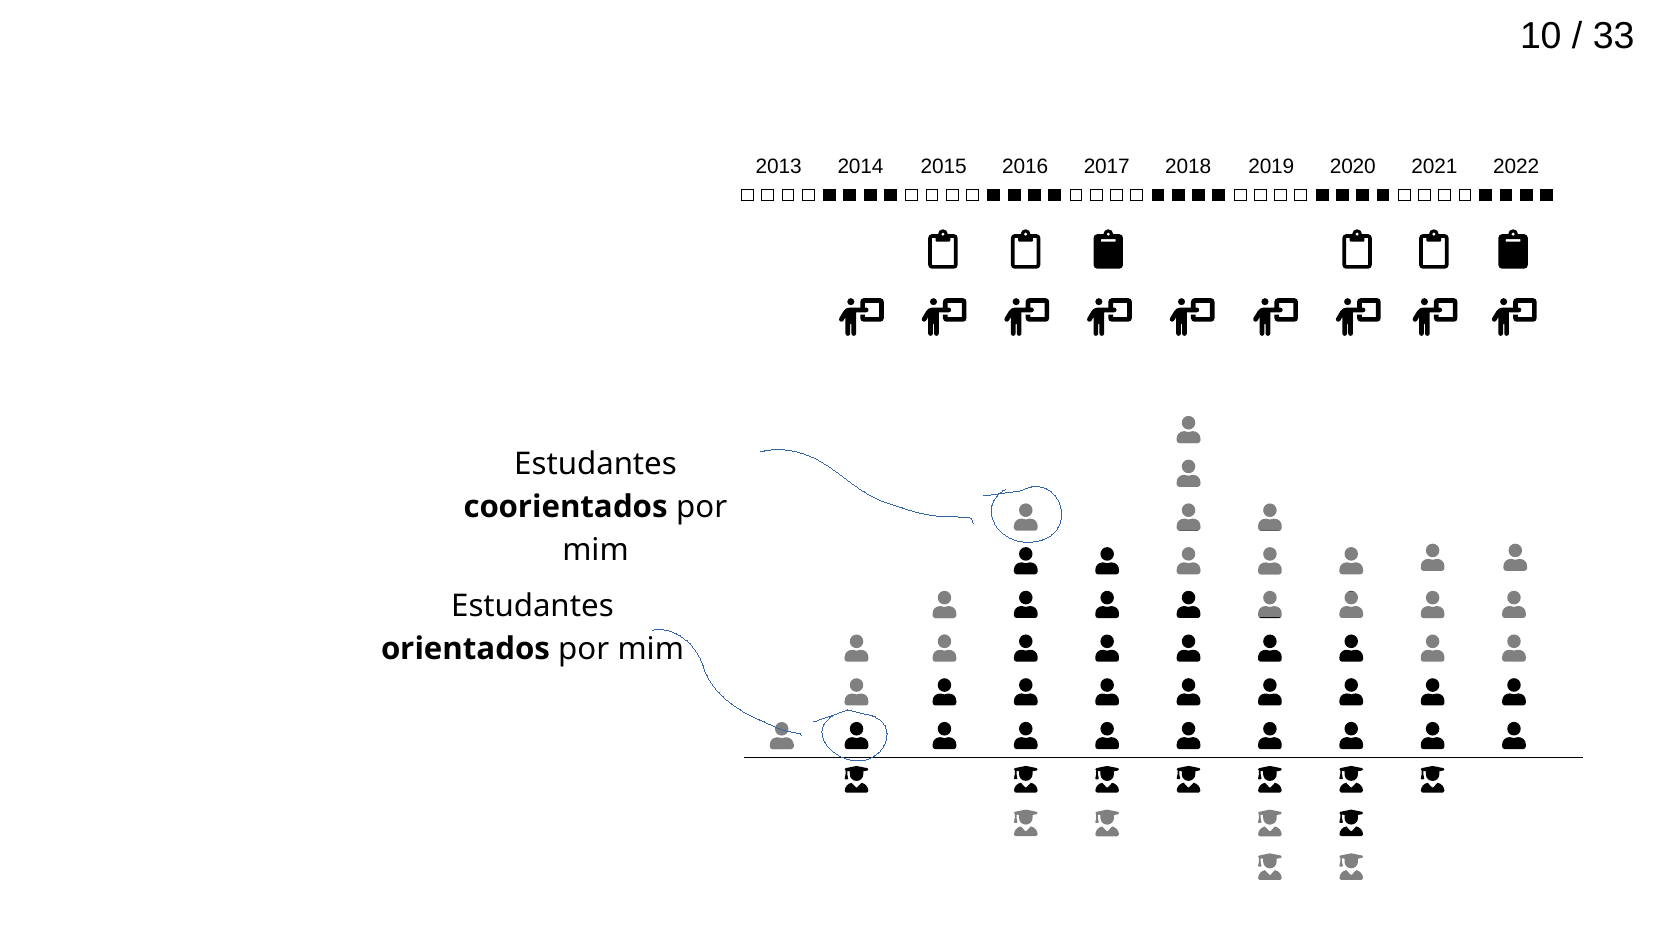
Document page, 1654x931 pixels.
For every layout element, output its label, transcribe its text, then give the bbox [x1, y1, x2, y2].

text_box [1520, 189, 1533, 201]
text_box [946, 189, 959, 201]
picture [1013, 547, 1038, 575]
picture [932, 678, 957, 706]
picture [1010, 229, 1041, 269]
picture [1339, 721, 1364, 750]
picture [1258, 678, 1282, 706]
picture [1419, 229, 1449, 269]
text_box [844, 633, 871, 663]
picture [1167, 298, 1215, 336]
picture [844, 721, 869, 750]
text_box [1479, 189, 1492, 201]
picture [1176, 721, 1201, 750]
picture [1176, 678, 1201, 706]
text_box [905, 189, 918, 201]
picture [836, 298, 884, 336]
text_box [1420, 590, 1446, 619]
text_box [1257, 545, 1284, 575]
text_box [1377, 189, 1389, 201]
picture [1420, 678, 1445, 706]
text_box [1502, 542, 1529, 572]
text_box Estudantes coorientados por mim [448, 434, 816, 520]
text_box [1420, 542, 1446, 572]
picture [1342, 229, 1372, 269]
picture [1013, 590, 1038, 618]
text_box [823, 189, 836, 201]
text_box [1028, 189, 1041, 201]
picture [1250, 298, 1299, 336]
text_box [966, 189, 979, 201]
text_box [1212, 189, 1225, 201]
picture [1095, 766, 1119, 793]
text_box [931, 634, 958, 664]
text_box 2015 [905, 147, 982, 186]
text_box [1013, 808, 1040, 838]
text_box [802, 189, 815, 201]
text_box [1459, 189, 1471, 201]
picture [1095, 678, 1119, 706]
picture [1013, 721, 1038, 750]
text_box [1257, 808, 1284, 838]
text_box [1093, 808, 1120, 838]
text_box [741, 189, 754, 201]
text_box [1192, 189, 1205, 201]
picture [1258, 634, 1282, 662]
picture [1339, 765, 1364, 793]
text_box [1356, 189, 1369, 201]
text_box [1294, 189, 1307, 201]
picture [1339, 809, 1364, 837]
picture [1410, 298, 1458, 336]
text_box 2017 [1068, 147, 1145, 186]
picture [1001, 298, 1050, 336]
text_box 2019 [1233, 147, 1310, 186]
picture [1013, 634, 1038, 662]
picture [1095, 721, 1119, 750]
text_box [1316, 189, 1329, 201]
text_box 2022 [1478, 147, 1555, 186]
text_box 2021 [1396, 147, 1473, 186]
text_box [843, 189, 856, 201]
text_box [1418, 189, 1431, 201]
picture [1420, 721, 1445, 750]
picture [1013, 765, 1038, 793]
picture [1489, 298, 1537, 336]
text_box 2020 [1315, 147, 1391, 186]
text_box [782, 189, 794, 201]
picture [1258, 766, 1282, 793]
picture [1502, 678, 1526, 706]
picture [1339, 678, 1364, 706]
text_box [1130, 189, 1143, 201]
text_box [761, 189, 774, 201]
text_box [1254, 189, 1267, 201]
text_box [1172, 189, 1185, 201]
text_box [1540, 189, 1553, 201]
text_box 2013 [740, 147, 817, 186]
picture [1502, 721, 1526, 750]
text_box [987, 189, 1000, 201]
text_box [1174, 458, 1201, 488]
picture [1013, 678, 1038, 706]
picture [1339, 634, 1364, 662]
text_box [1174, 414, 1201, 444]
text_box [1420, 634, 1446, 663]
picture [1176, 634, 1201, 662]
picture [928, 229, 958, 269]
text_box [884, 189, 897, 201]
text_box [1338, 852, 1365, 882]
picture [1095, 590, 1119, 619]
picture [1420, 766, 1445, 793]
text_box [1398, 189, 1411, 201]
text_box [1234, 189, 1247, 201]
text_box 2018 [1150, 147, 1227, 186]
text_box [1257, 501, 1284, 531]
text_box [926, 189, 938, 201]
text_box [1257, 588, 1284, 618]
text_box [844, 677, 871, 707]
text_box [767, 720, 794, 750]
picture [1176, 590, 1201, 618]
picture [1258, 721, 1282, 750]
picture [1498, 229, 1528, 269]
picture [844, 766, 869, 793]
text_box [1500, 189, 1512, 201]
text_box [1438, 189, 1451, 201]
picture [932, 721, 957, 750]
text_box [1501, 634, 1528, 663]
picture [1095, 547, 1119, 575]
text_box [1013, 502, 1040, 532]
text_box [1174, 501, 1201, 531]
text_box <number> / 33 [1375, 0, 1654, 71]
text_box [931, 589, 958, 619]
picture [1093, 229, 1124, 269]
text_box 2016 [987, 147, 1064, 186]
text_box [864, 189, 877, 201]
text_box [1110, 189, 1123, 201]
text_box [1090, 189, 1103, 201]
text_box [1274, 189, 1287, 201]
picture [1176, 765, 1201, 793]
text_box [1336, 189, 1349, 201]
text_box Estudantes orientados por mim [366, 575, 733, 662]
picture [1095, 634, 1119, 662]
picture [1333, 298, 1381, 336]
text_box [1338, 591, 1365, 621]
text_box [1501, 590, 1528, 619]
text_box [1070, 189, 1082, 201]
picture [919, 298, 967, 336]
text_box [1338, 547, 1365, 576]
text_box 2014 [822, 147, 899, 186]
text_box [1257, 851, 1284, 880]
text_box [1048, 189, 1061, 201]
text_box [1152, 189, 1164, 201]
text_box [1008, 189, 1021, 201]
picture [1084, 298, 1132, 336]
text_box [1174, 546, 1201, 576]
